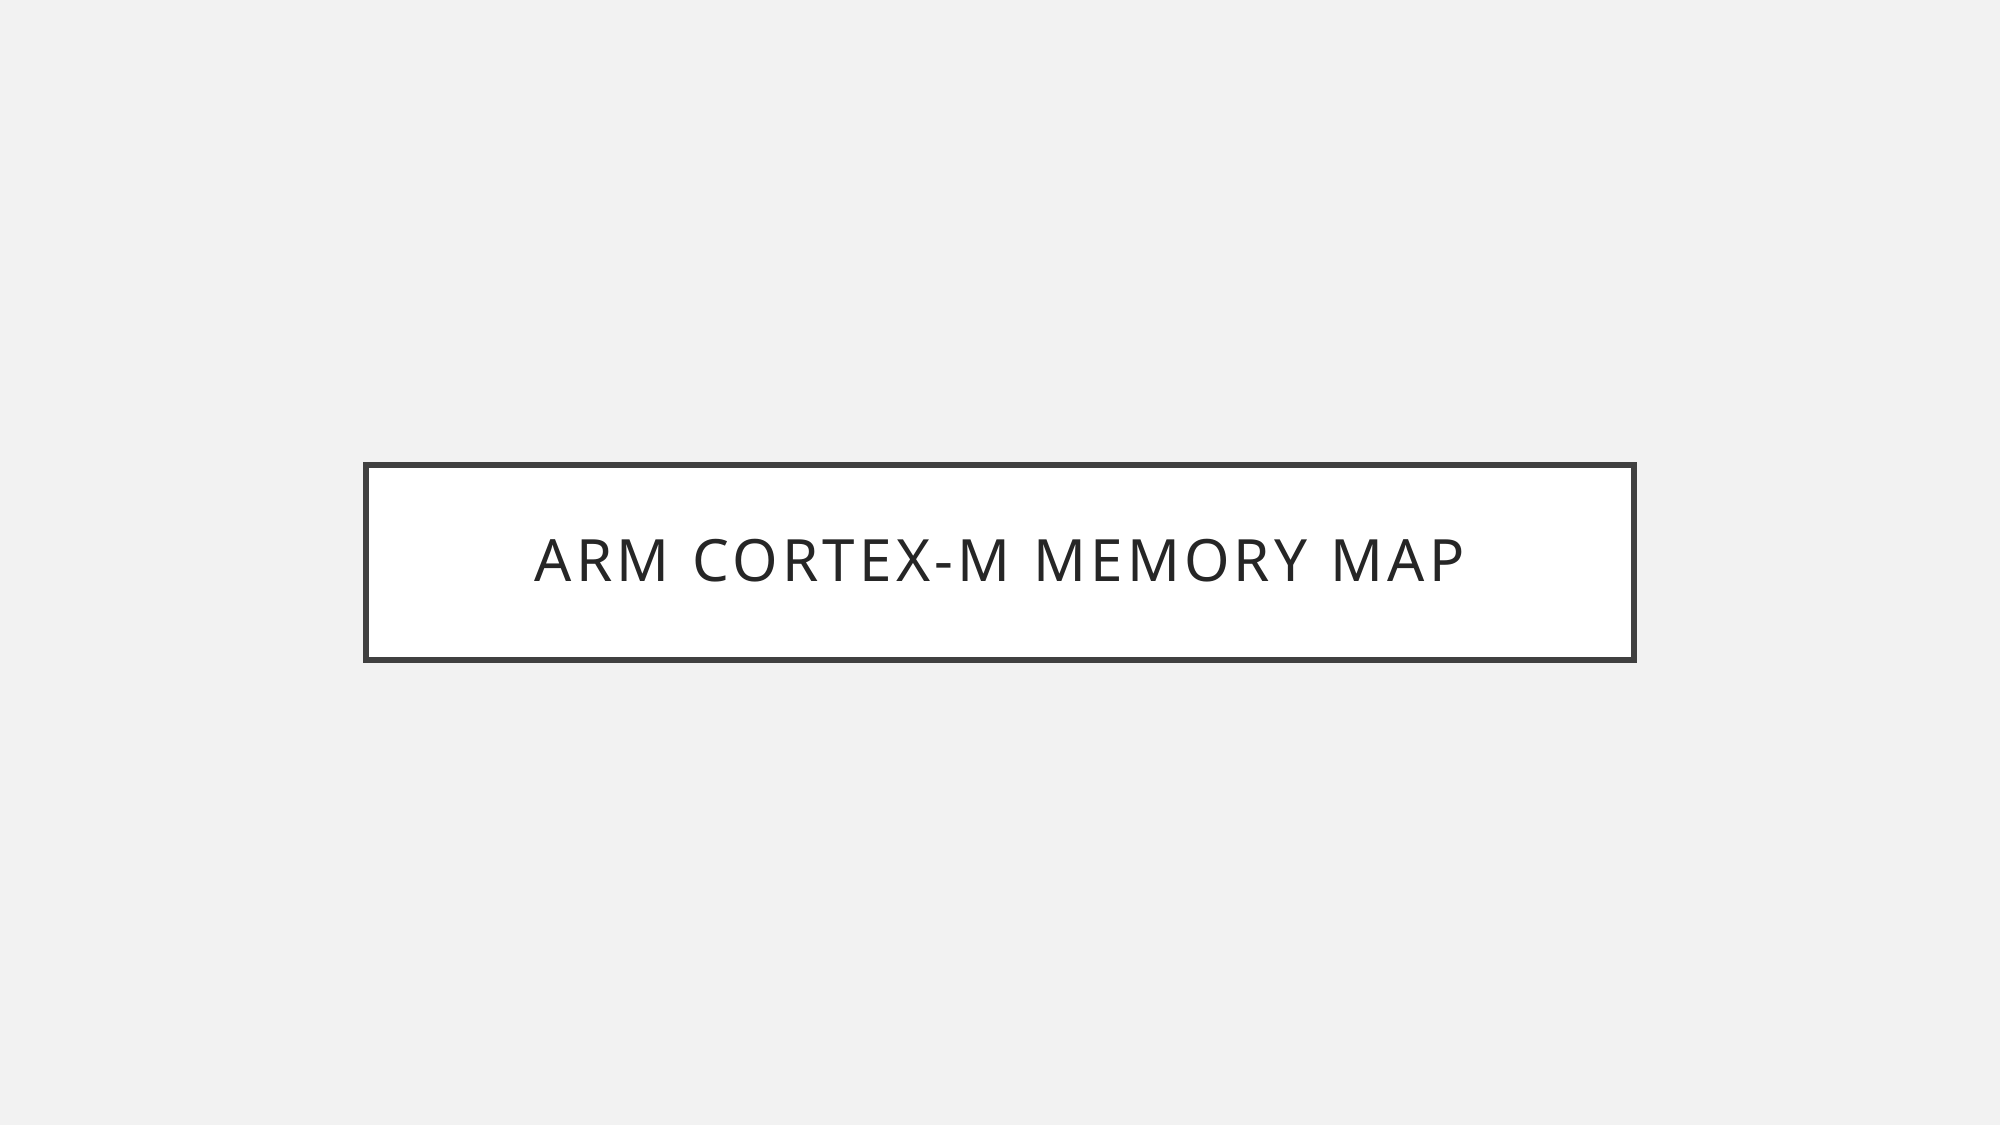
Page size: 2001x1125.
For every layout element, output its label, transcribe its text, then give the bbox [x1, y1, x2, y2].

title ARM Cortex-M Memory Map [366, 464, 1634, 660]
